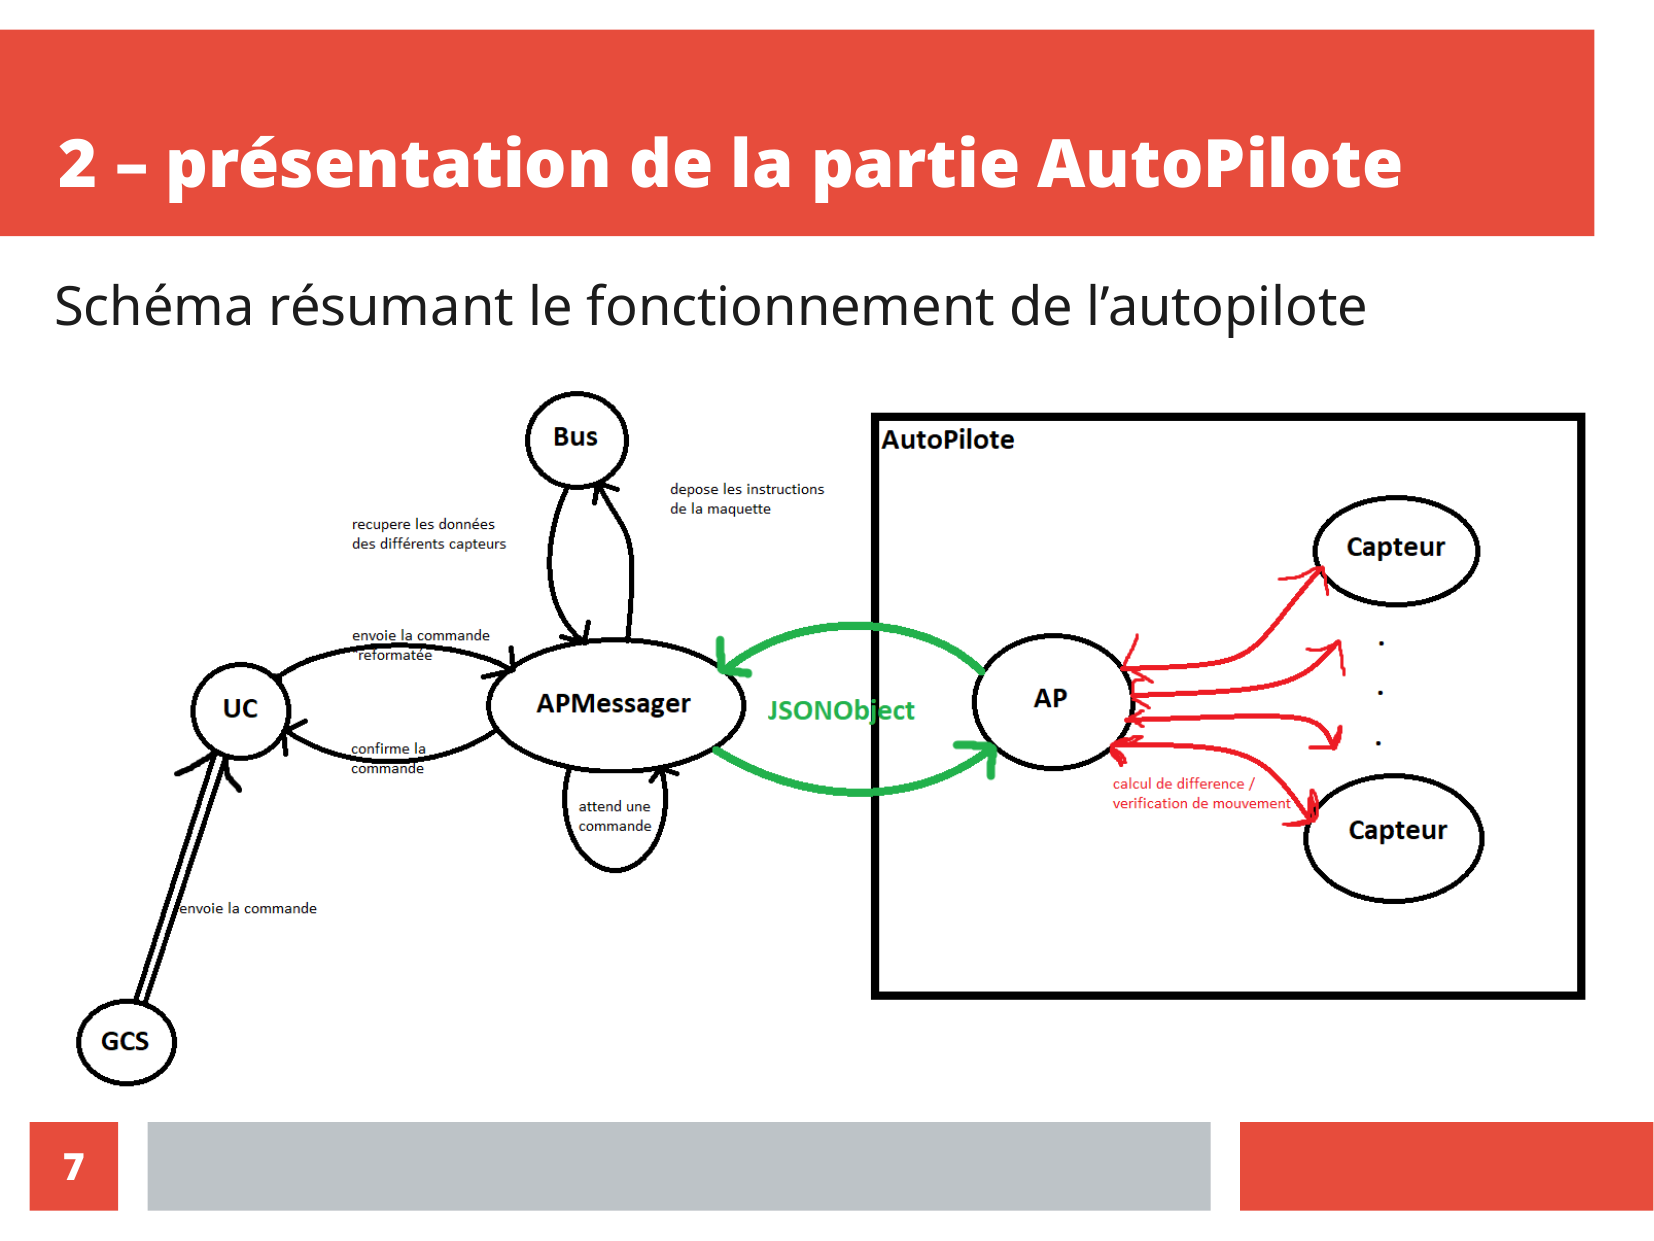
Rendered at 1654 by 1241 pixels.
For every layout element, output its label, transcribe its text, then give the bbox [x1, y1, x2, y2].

title 2 – présentation de la partie AutoPilote [59, 59, 1595, 207]
picture [34, 388, 1606, 1111]
list Schéma résumant le fonctionnement de l’autopilote [54, 267, 1561, 388]
